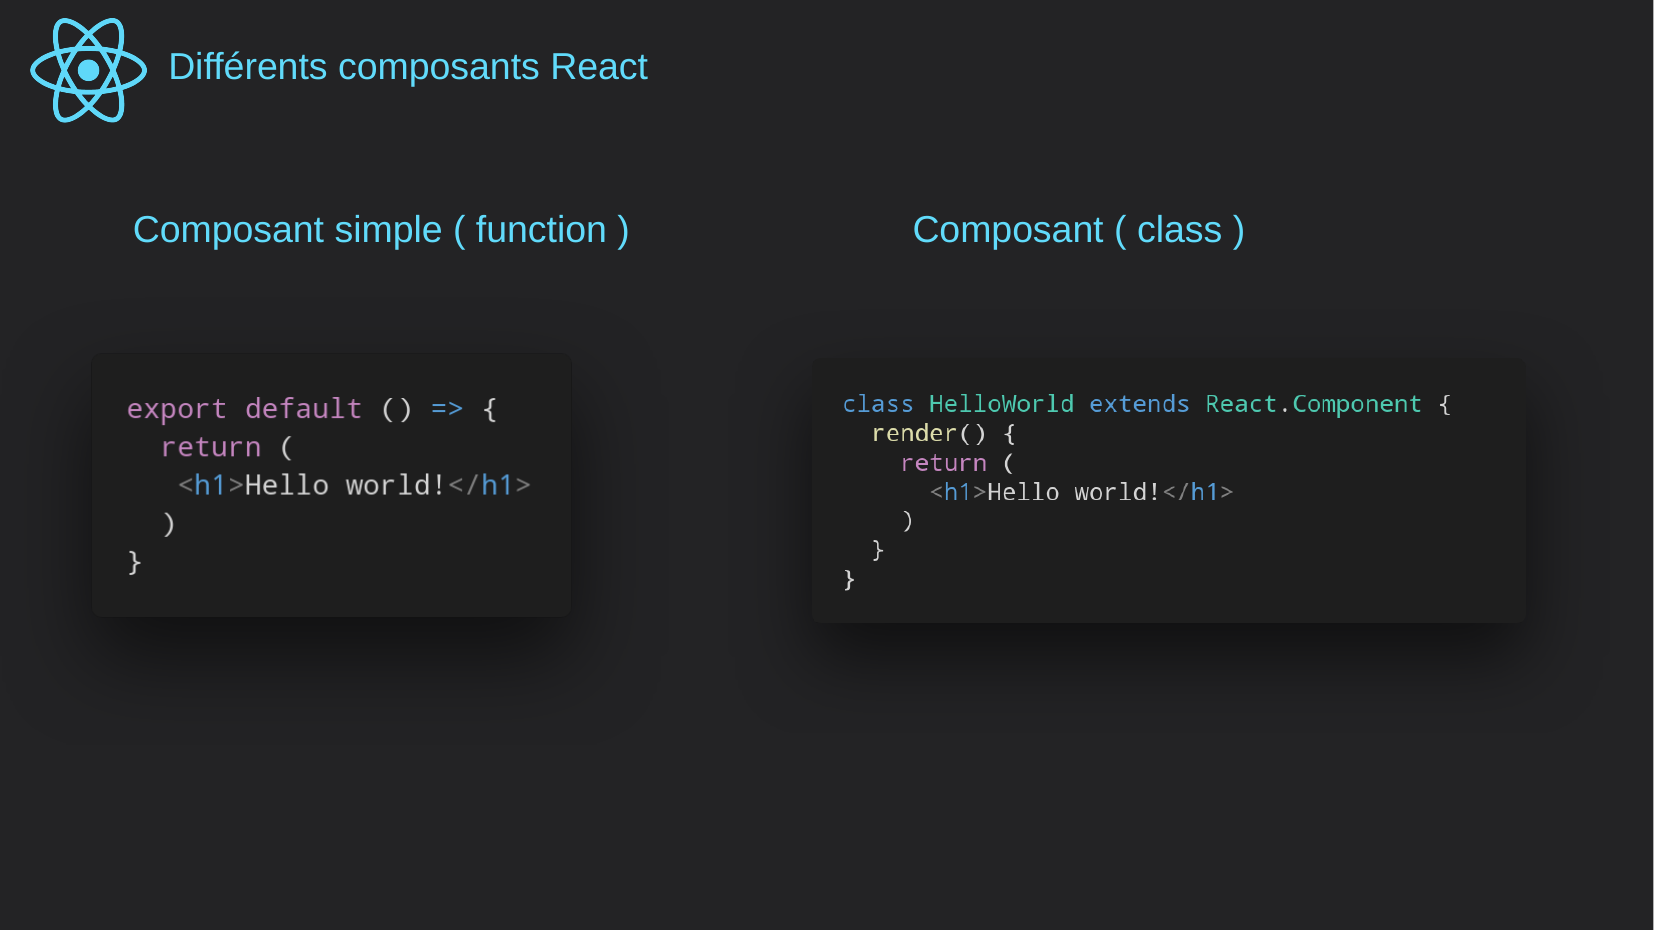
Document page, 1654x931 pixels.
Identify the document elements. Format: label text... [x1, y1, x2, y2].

text_box Différents composants React [153, 37, 686, 137]
text_box Composant ( class ) [897, 200, 1371, 258]
text_box Composant simple ( function ) [118, 200, 674, 300]
picture [0, 0, 189, 142]
picture [0, 224, 1654, 745]
